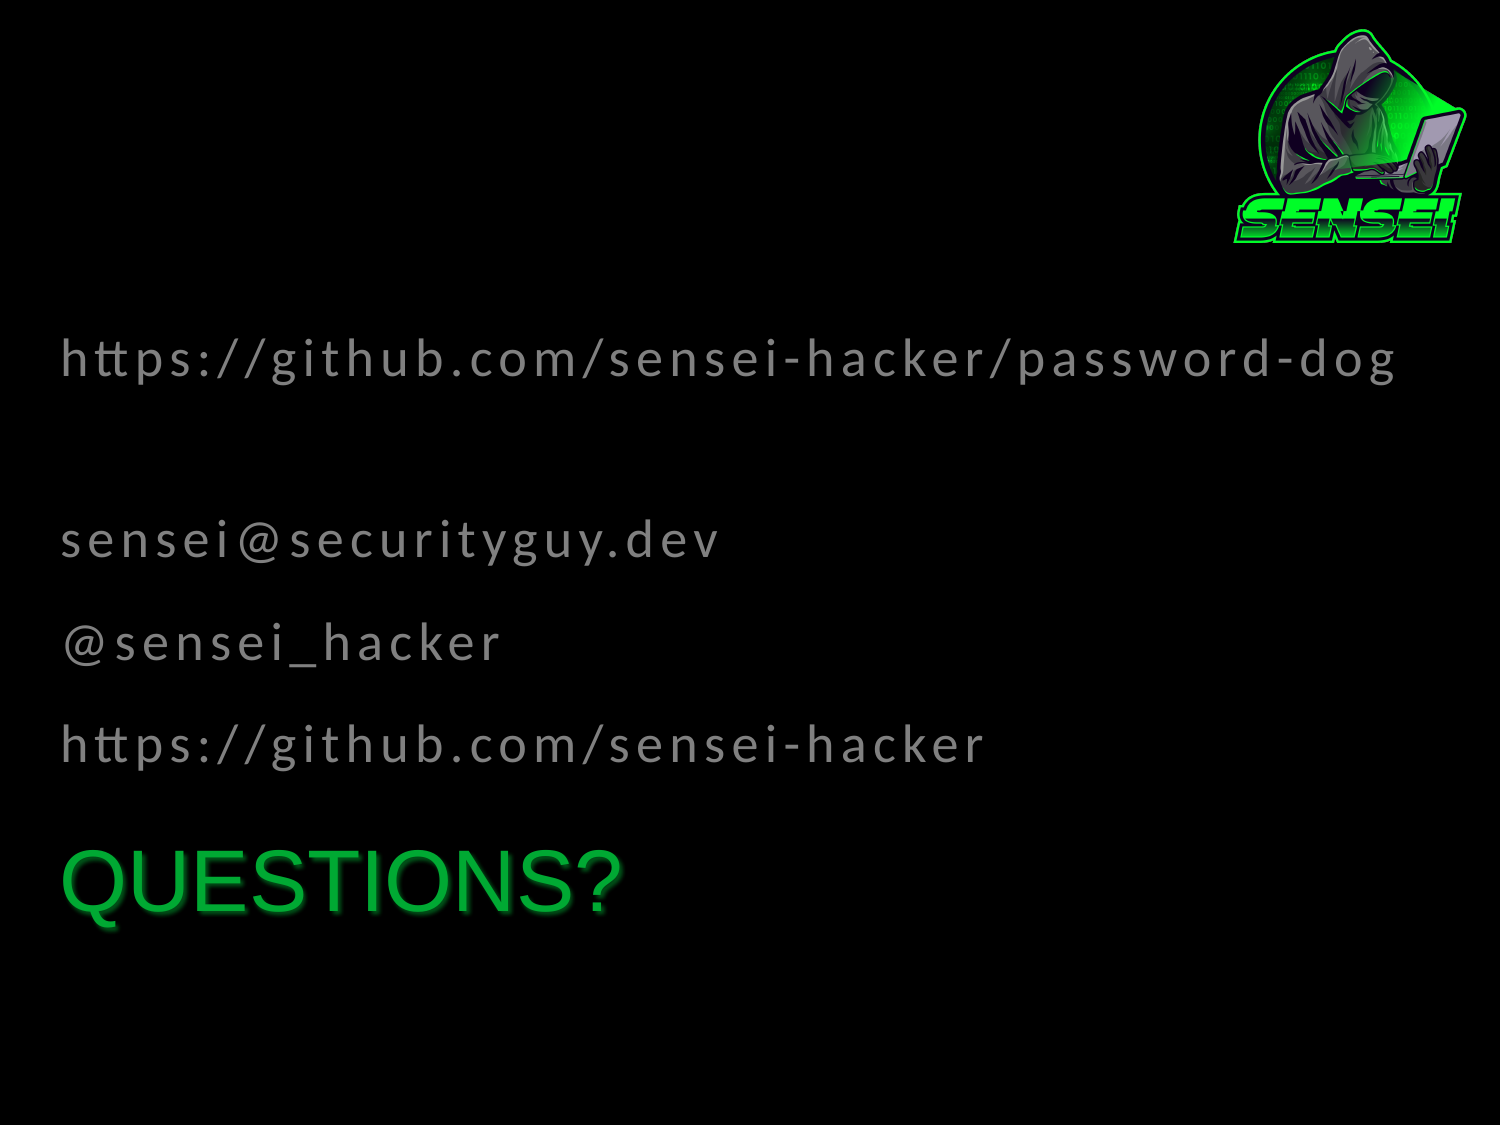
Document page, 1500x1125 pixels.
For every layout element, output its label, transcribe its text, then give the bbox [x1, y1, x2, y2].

subtitle https://github.com/sensei-hacker/password-dog sensei@securityguy.dev @sensei_hacker https://github.com/sensei-hacker [45, 314, 1456, 646]
text_box QUESTIONS? [45, 825, 654, 938]
picture [1215, 29, 1495, 243]
